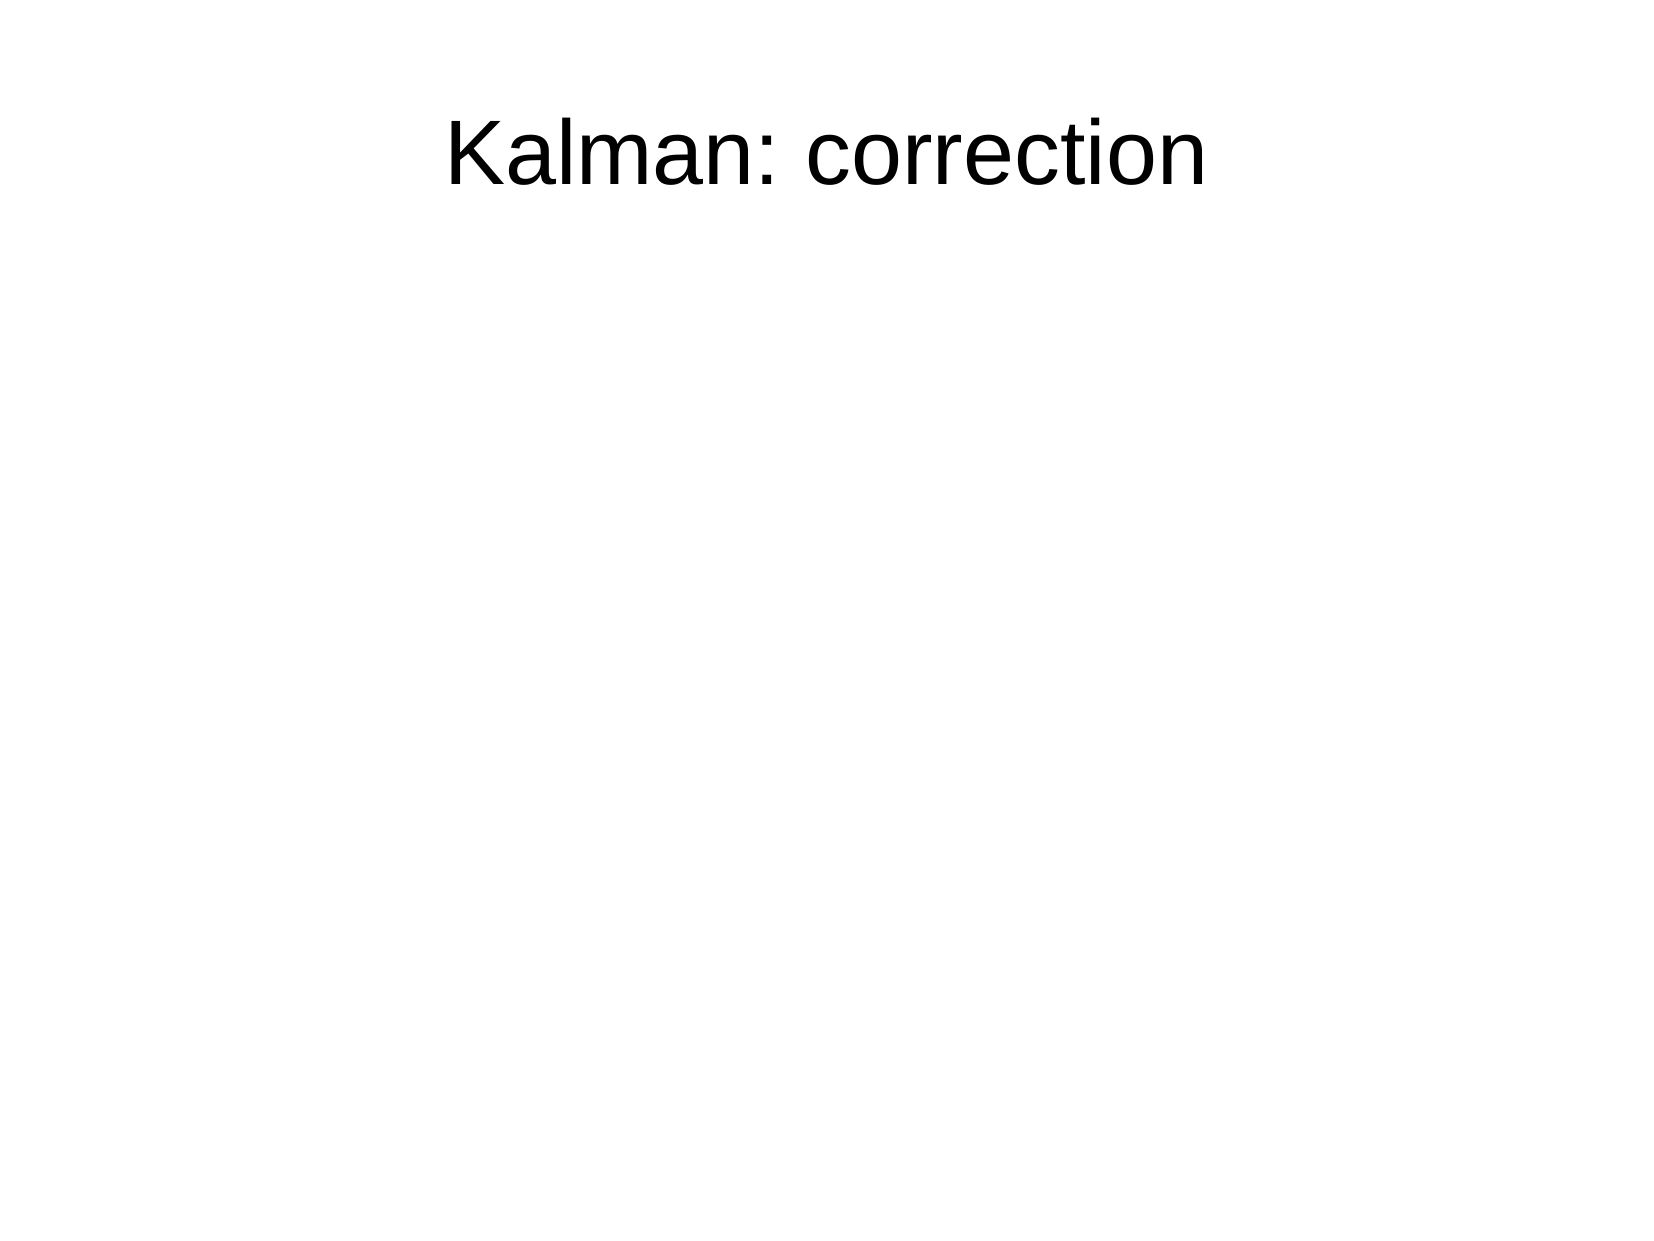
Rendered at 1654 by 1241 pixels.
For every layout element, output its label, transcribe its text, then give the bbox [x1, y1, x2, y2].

title Kalman: correction [82, 49, 1571, 257]
